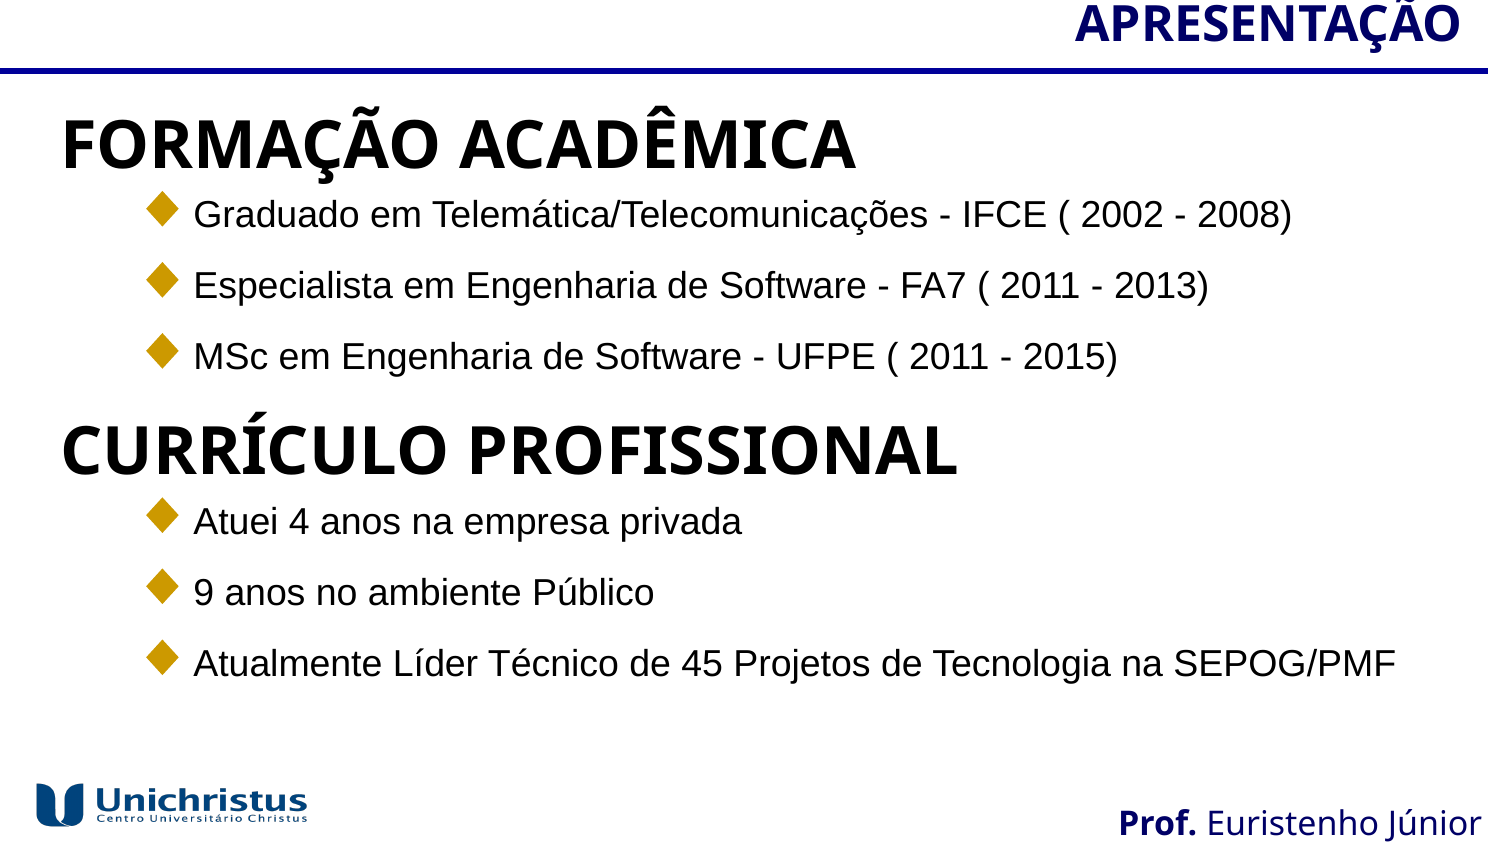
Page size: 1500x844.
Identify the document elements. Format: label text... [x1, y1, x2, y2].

text_box Especialista em Engenharia de Software - FA7 ( 2011 - 2013) [178, 257, 1246, 315]
text_box Atualmente Líder Técnico de 45 Projetos de Tecnologia na SEPOG/PMF [178, 635, 1436, 692]
text_box Atuei 4 anos na empresa privada [178, 492, 768, 550]
text_box [146, 262, 178, 298]
text_box [155, 219, 170, 227]
text_box 9 anos no ambiente Público [178, 563, 679, 621]
text_box Prof. Euristenho Júnior [1103, 791, 1500, 844]
text_box [146, 568, 178, 605]
text_box [146, 639, 178, 676]
text_box APRESENTAÇÃO [1060, 0, 1500, 81]
picture [32, 781, 311, 828]
text_box MSc em Engenharia de Software - UFPE ( 2011 - 2015) [178, 328, 1152, 386]
text_box [146, 333, 178, 369]
text_box CURRÍCULO PROFISSIONAL [45, 396, 1014, 525]
text_box [146, 497, 178, 533]
text_box Graduado em Telemática/Telecomunicações - IFCE ( 2002 - 2008) [178, 186, 1332, 244]
text_box FORMAÇÃO ACADÊMICA [45, 89, 925, 219]
